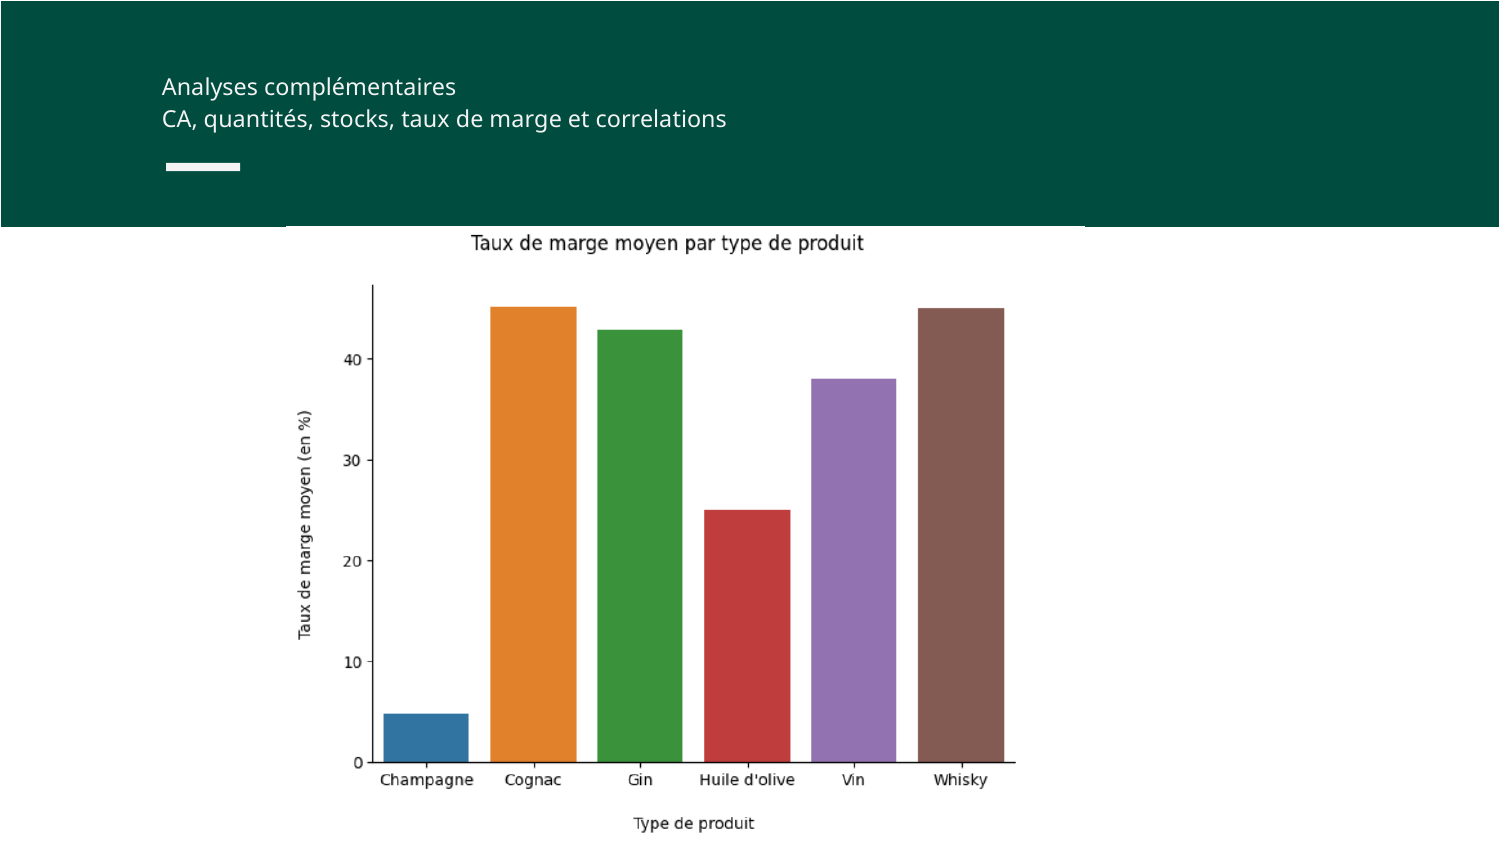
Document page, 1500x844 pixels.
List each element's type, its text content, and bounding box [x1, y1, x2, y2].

text_box Analyses complémentaires CA, quantités, stocks, taux de marge et correlations [146, 55, 1500, 150]
picture [286, 226, 1085, 844]
text_box [167, 163, 240, 171]
